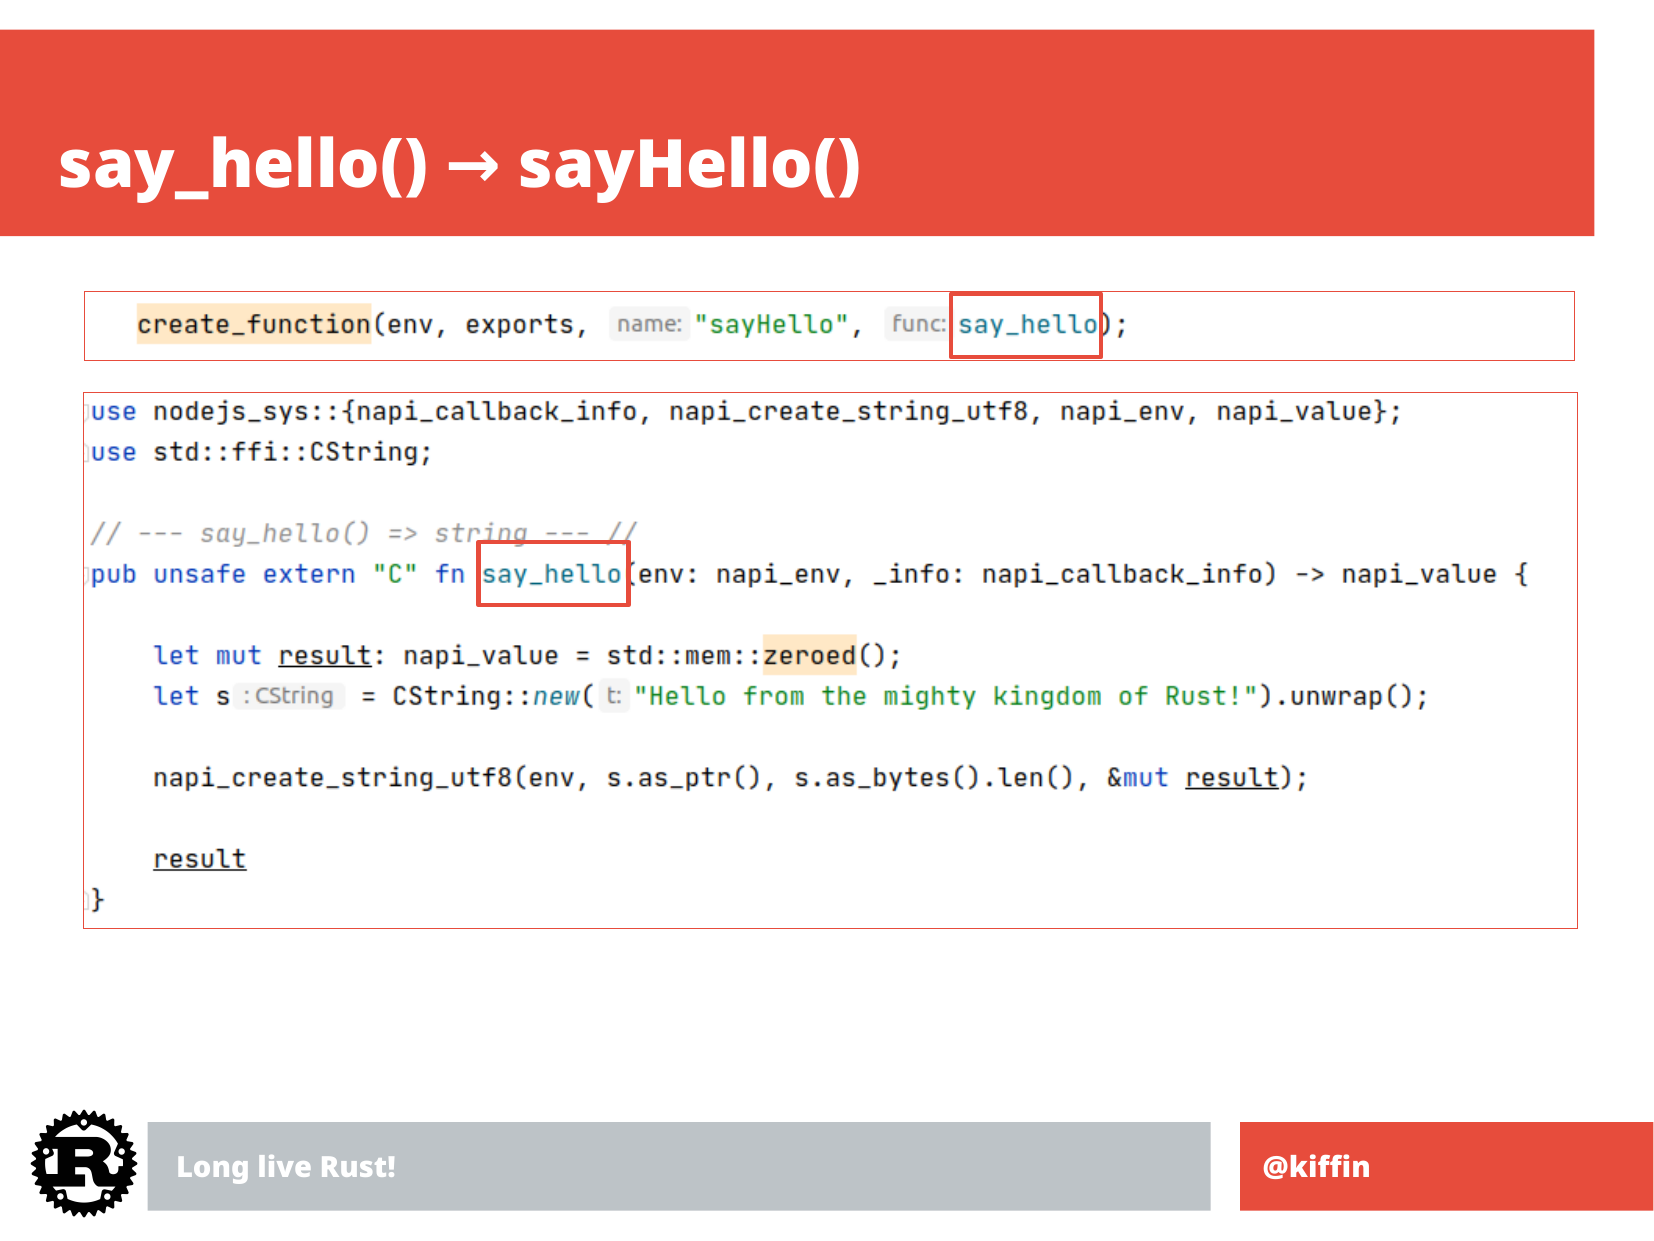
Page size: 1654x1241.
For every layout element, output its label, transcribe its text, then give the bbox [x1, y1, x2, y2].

title say_hello() → sayHello() [59, 59, 1595, 207]
picture [30, 1109, 138, 1218]
text_box @kiffin [1262, 1122, 1654, 1211]
picture [83, 392, 1578, 929]
text_box Long live Rust! [176, 1122, 1201, 1211]
picture [84, 291, 1575, 361]
